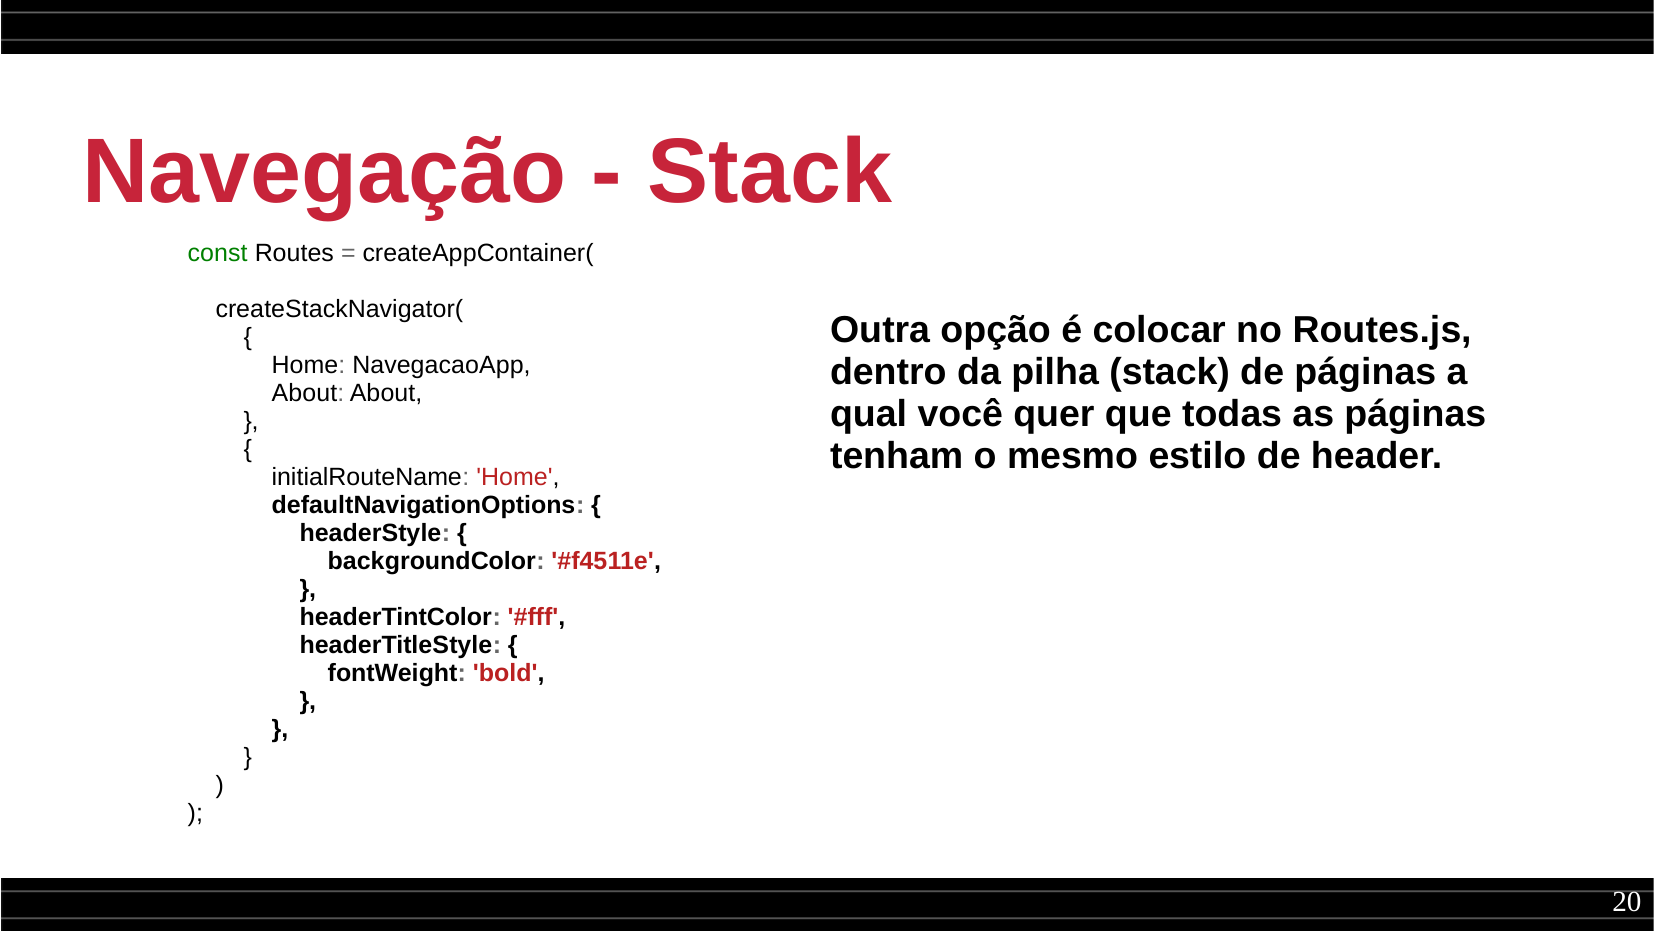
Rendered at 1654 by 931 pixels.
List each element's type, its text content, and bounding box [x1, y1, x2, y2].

title Navegação - Stack [82, 92, 1571, 249]
text_box const Routes = createAppContainer( createStackNavigator( { Home: NavegacaoApp, About: About, }, { initialRouteName: 'Home', defaultNavigationOptions: { headerStyle: { backgroundColor: '#f4511e', }, headerTintColor: '#fff', headerTitleStyle: { fontWeight: 'bold', }, }, } ) ); [172, 231, 1282, 835]
picture [1, 878, 1654, 931]
text_box Outra opção é colocar no Routes.js, dentro da pilha (stack) de páginas a qual você quer que todas as páginas tenham o mesmo estilo de header. [815, 301, 1513, 485]
picture [1, 0, 1654, 54]
